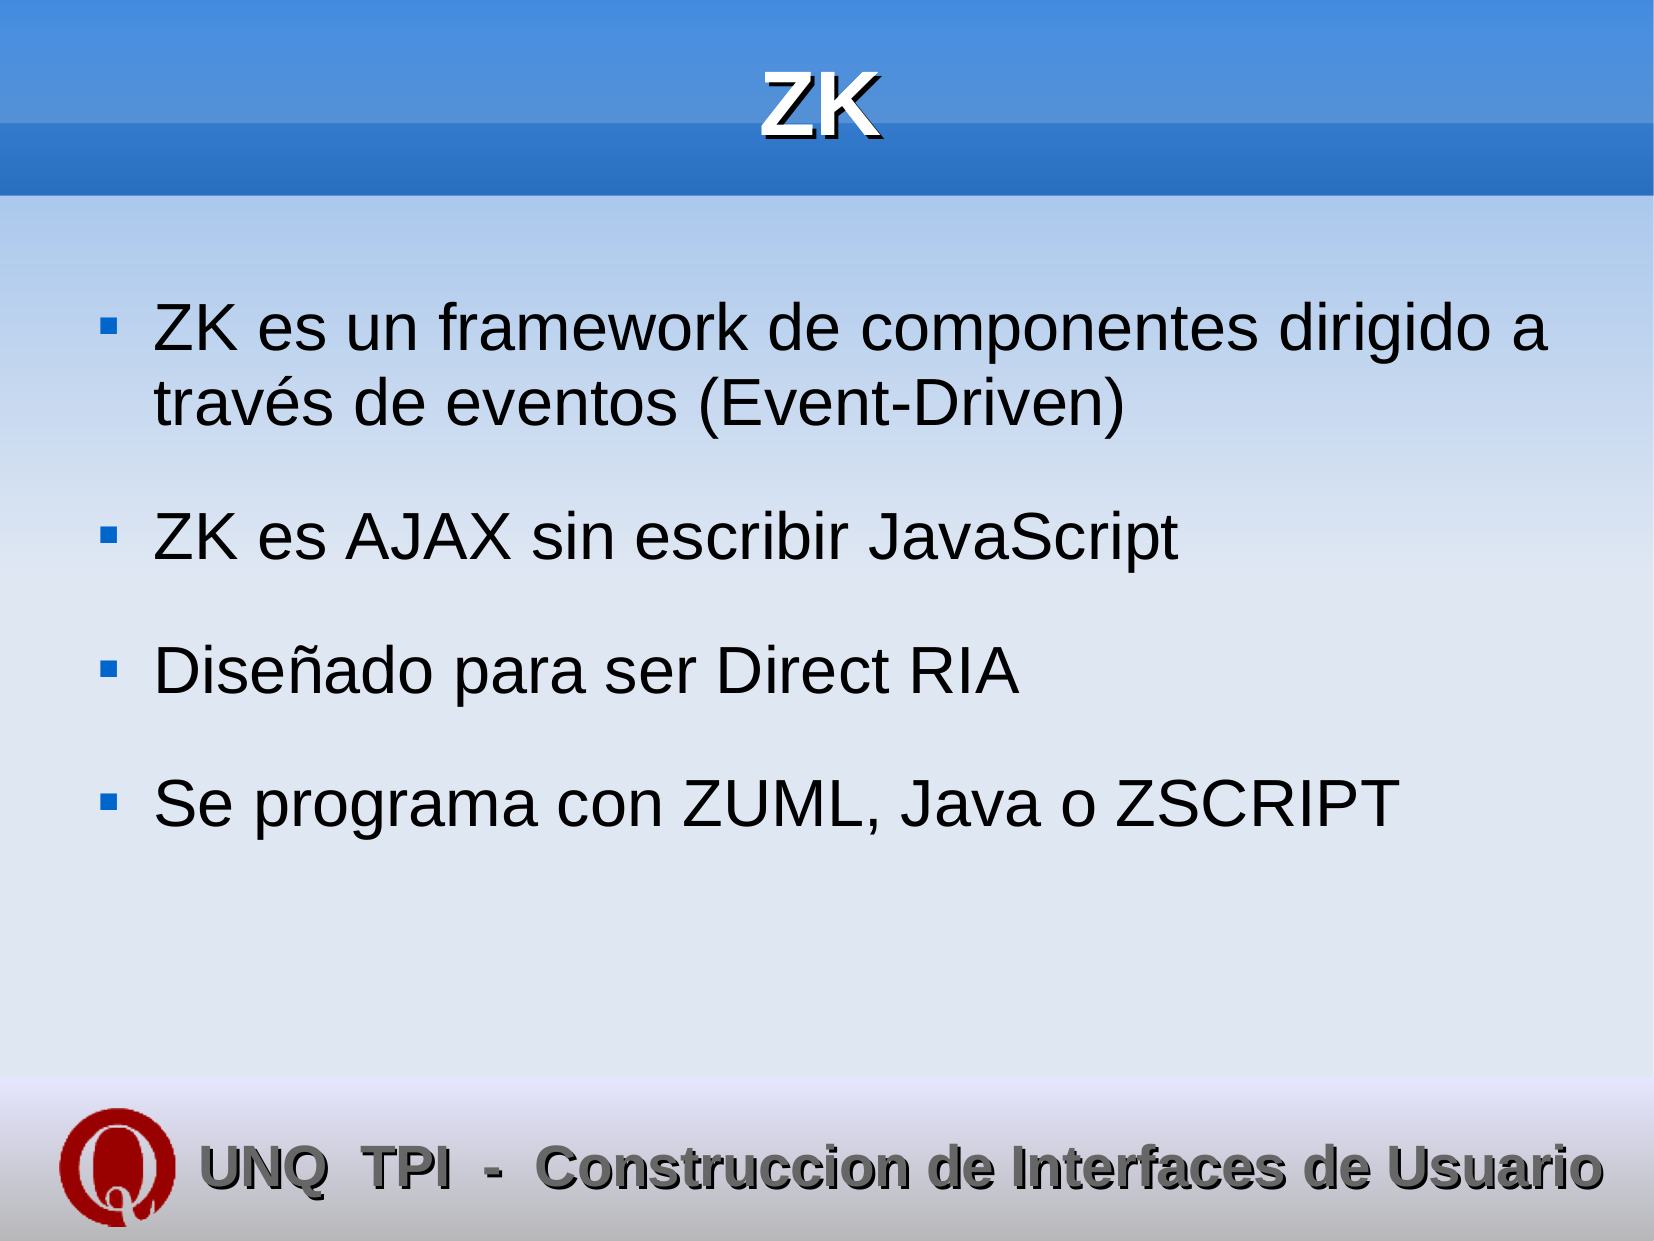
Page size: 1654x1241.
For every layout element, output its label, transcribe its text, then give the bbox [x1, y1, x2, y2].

title UNQ TPI - Construccion de Interfaces de Usuario [0, 1077, 1654, 1241]
picture [0, 0, 1654, 1077]
list ZK es un framework de componentes dirigido a través de eventos (Event-Driven) ZK es AJAX sin escribir JavaScript Diseñado para ser Direct RIA Se programa con ZUML, Java o ZSCRIPT [82, 290, 1571, 1077]
picture [59, 1108, 178, 1227]
title ZK [76, 0, 1566, 208]
